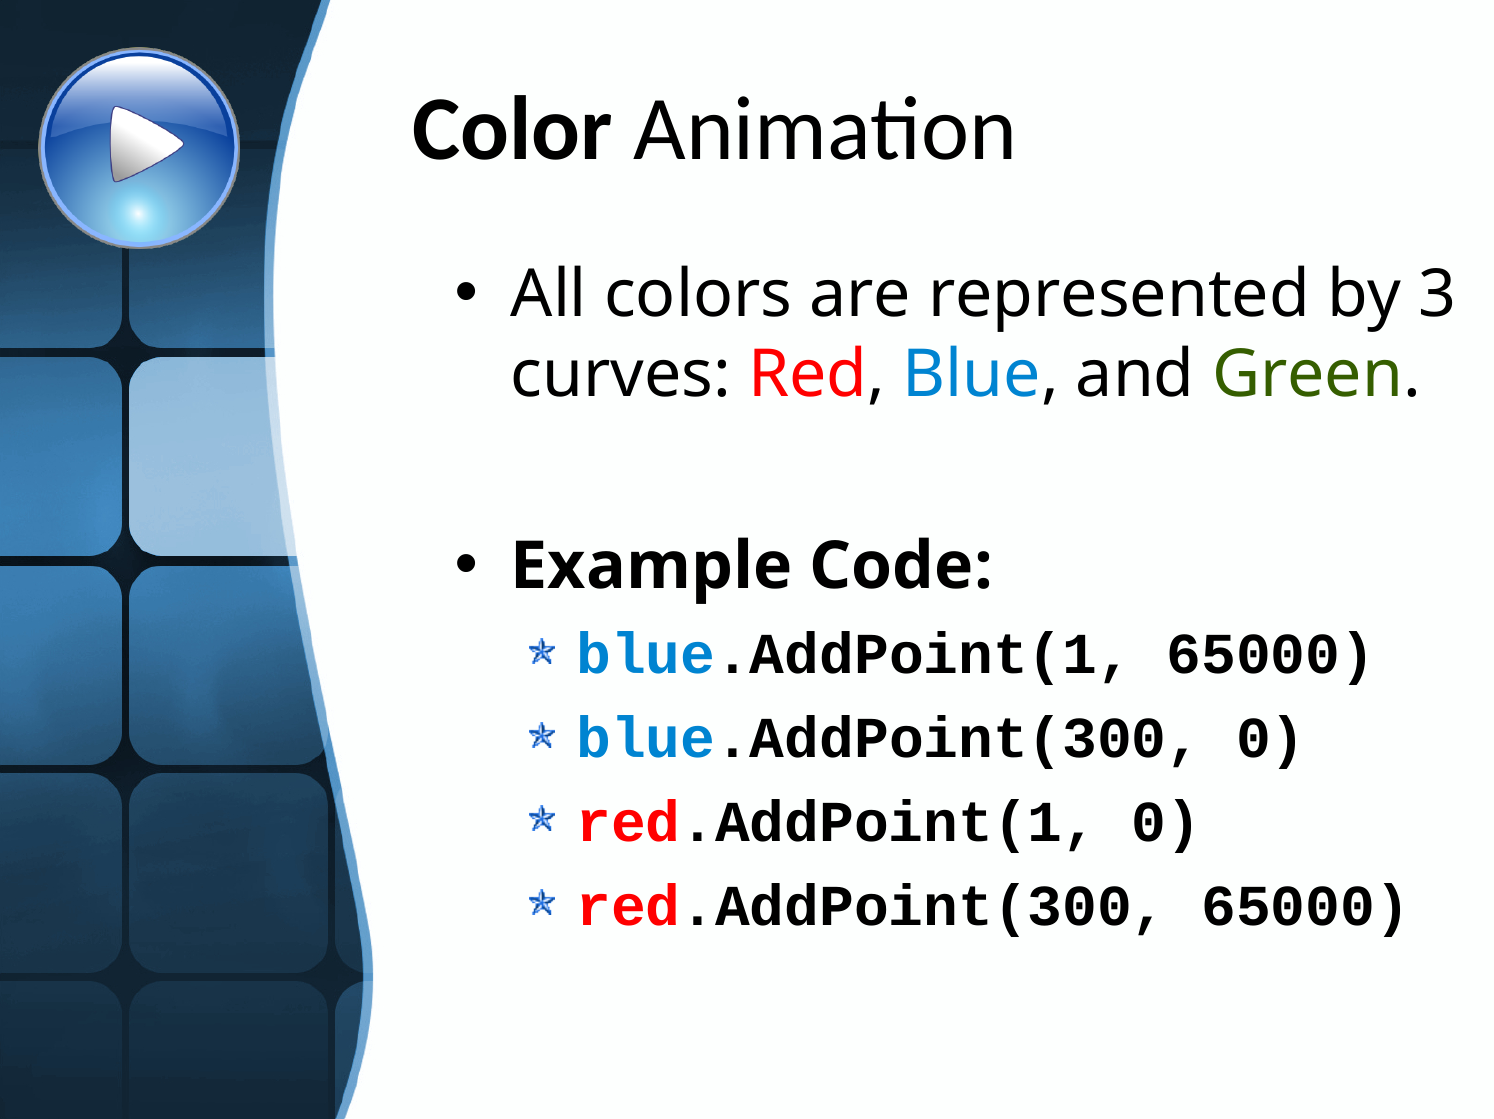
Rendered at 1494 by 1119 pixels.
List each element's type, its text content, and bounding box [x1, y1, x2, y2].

picture [0, 0, 1494, 1119]
list All colors are represented by 3 curves: Red, Blue, and Green. Example Code: blue.AddPoint(1, 65000) blue.AddPoint(300, 0) red.AddPoint(1, 0) red.AddPoint(300, 65000) [439, 243, 1483, 1078]
title Color Animation [397, 30, 1479, 217]
